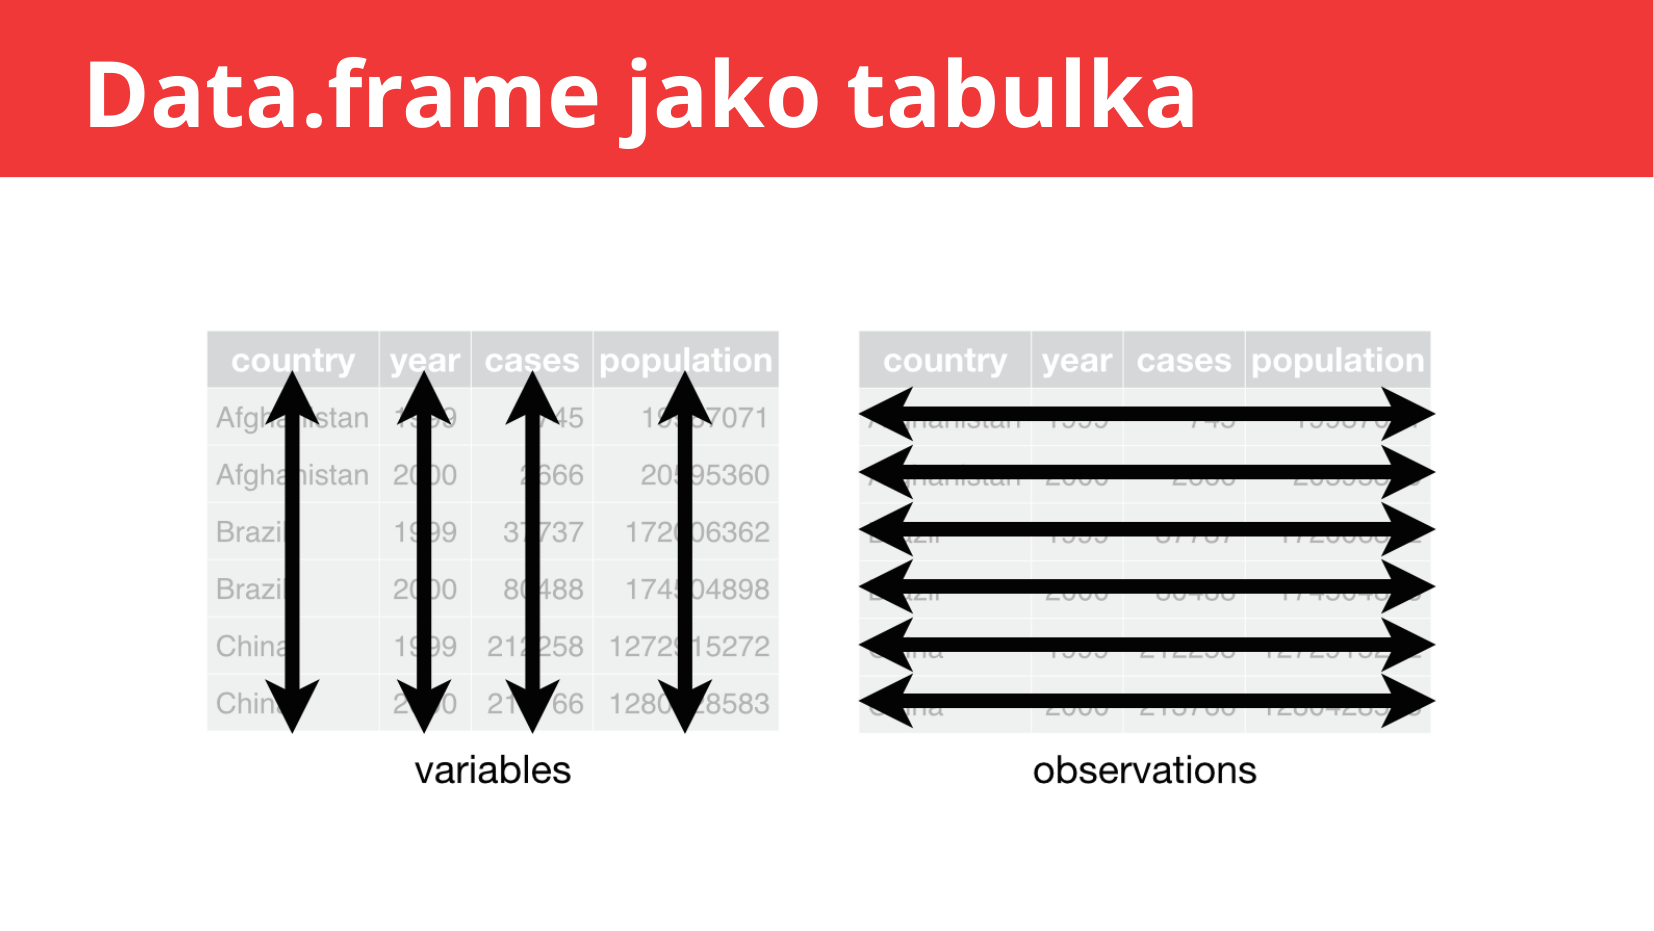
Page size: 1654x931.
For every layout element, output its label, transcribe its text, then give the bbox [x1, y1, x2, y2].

picture [168, 236, 1477, 810]
title Data.frame jako tabulka [82, 14, 1571, 171]
